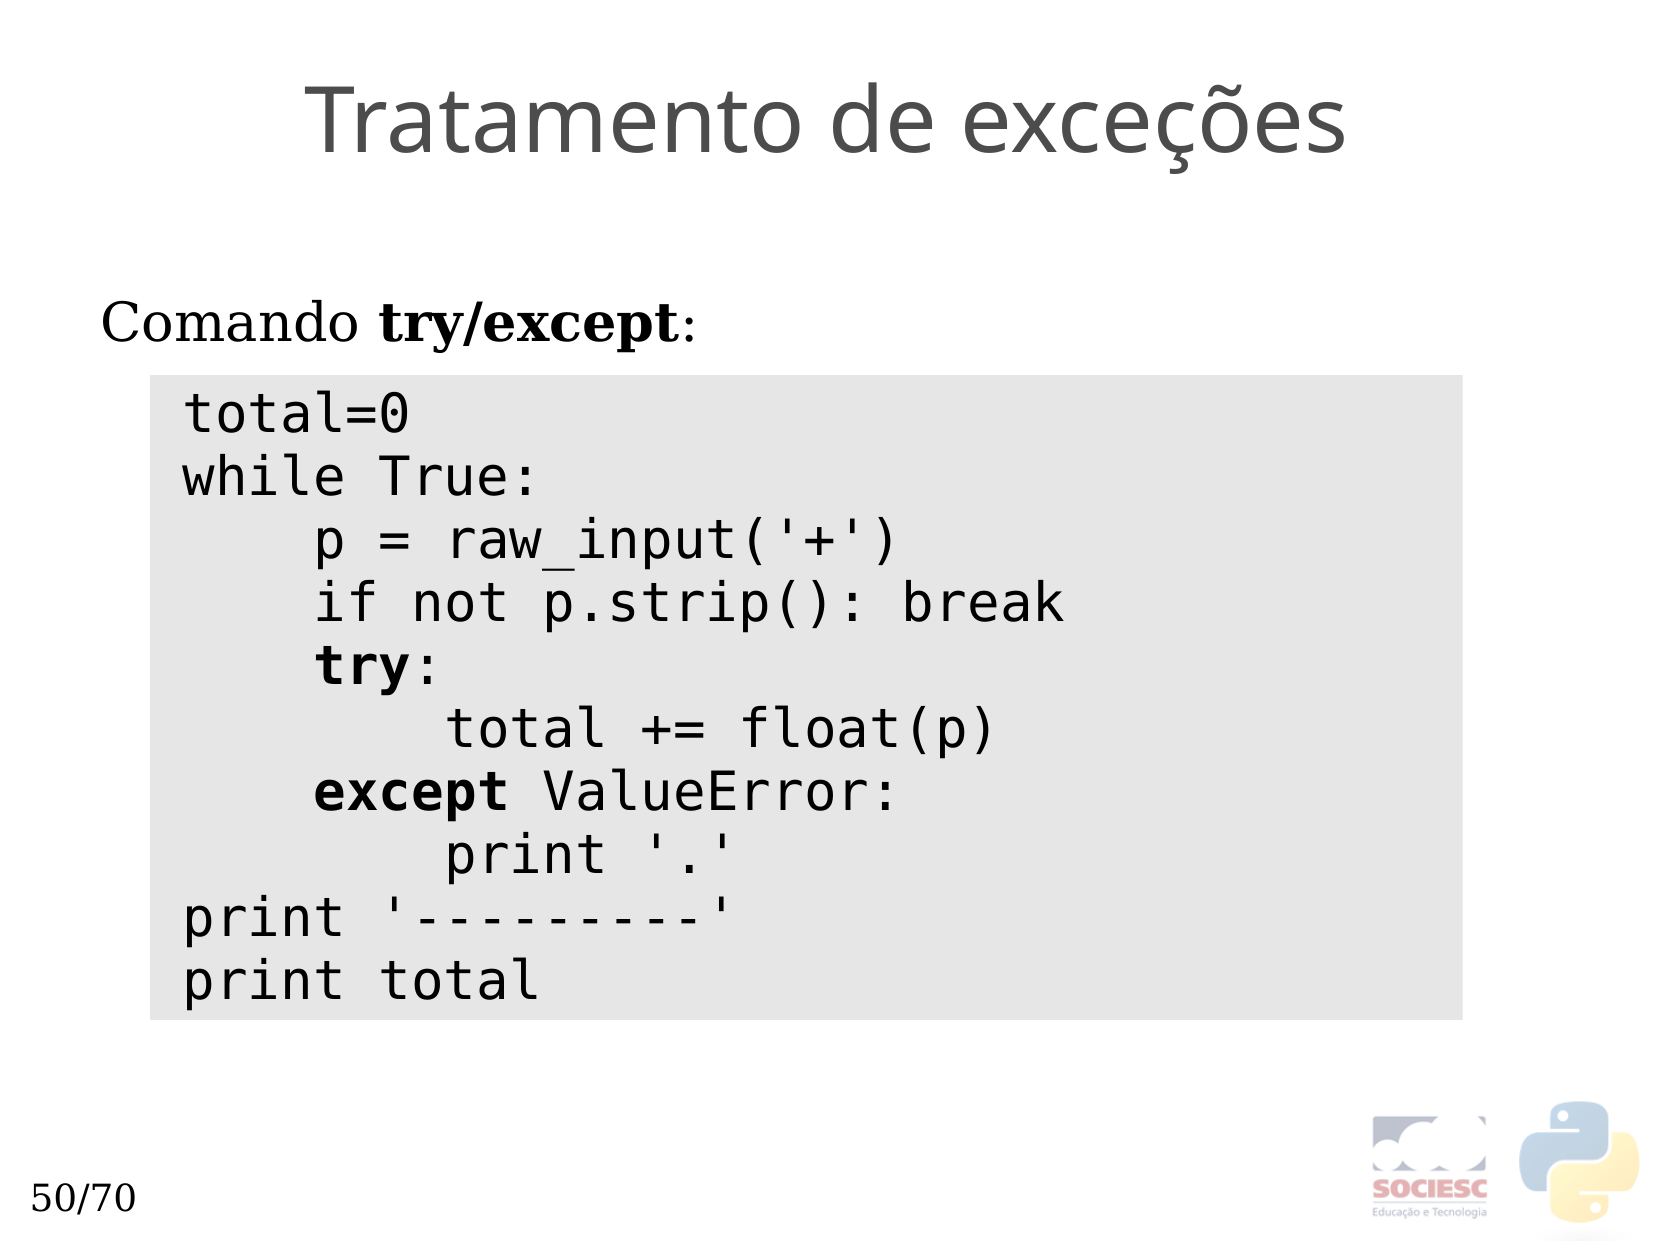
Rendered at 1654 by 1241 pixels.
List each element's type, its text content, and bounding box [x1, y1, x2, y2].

list Comando try/except: [82, 290, 1571, 1109]
text_box total=0 while True: p = raw_input('+') if not p.strip(): break try: total += float(p) except ValueError: print '.' print '---------' print total [150, 375, 1463, 1020]
picture [1340, 1084, 1654, 1241]
title Tratamento de exceções [82, 13, 1571, 222]
